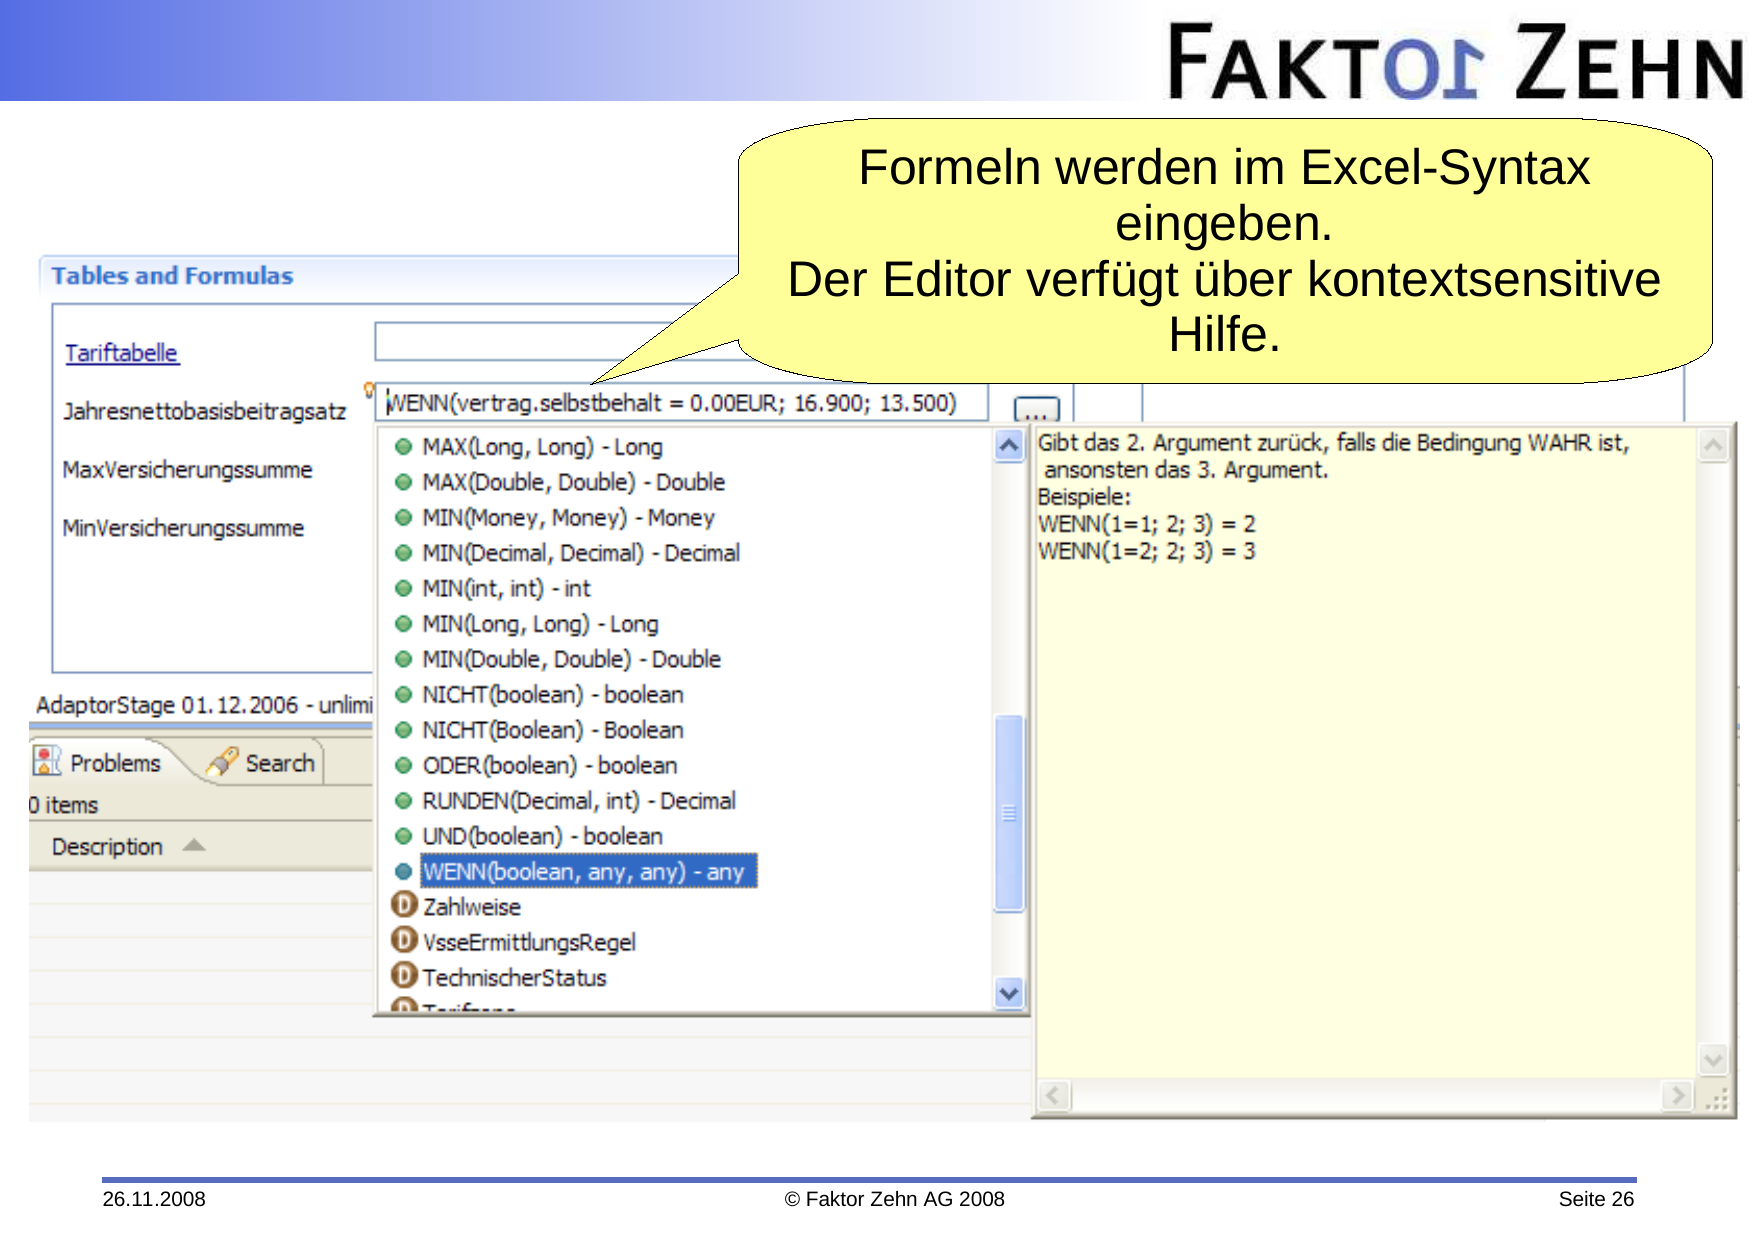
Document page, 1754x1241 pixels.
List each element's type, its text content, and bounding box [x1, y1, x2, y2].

picture [1162, 7, 1752, 100]
text_box Formeln werden im Excel-Syntax eingeben. Der Editor verfügt über kontextsensitive Hilfe. [590, 118, 1713, 385]
picture [29, 243, 1740, 1123]
